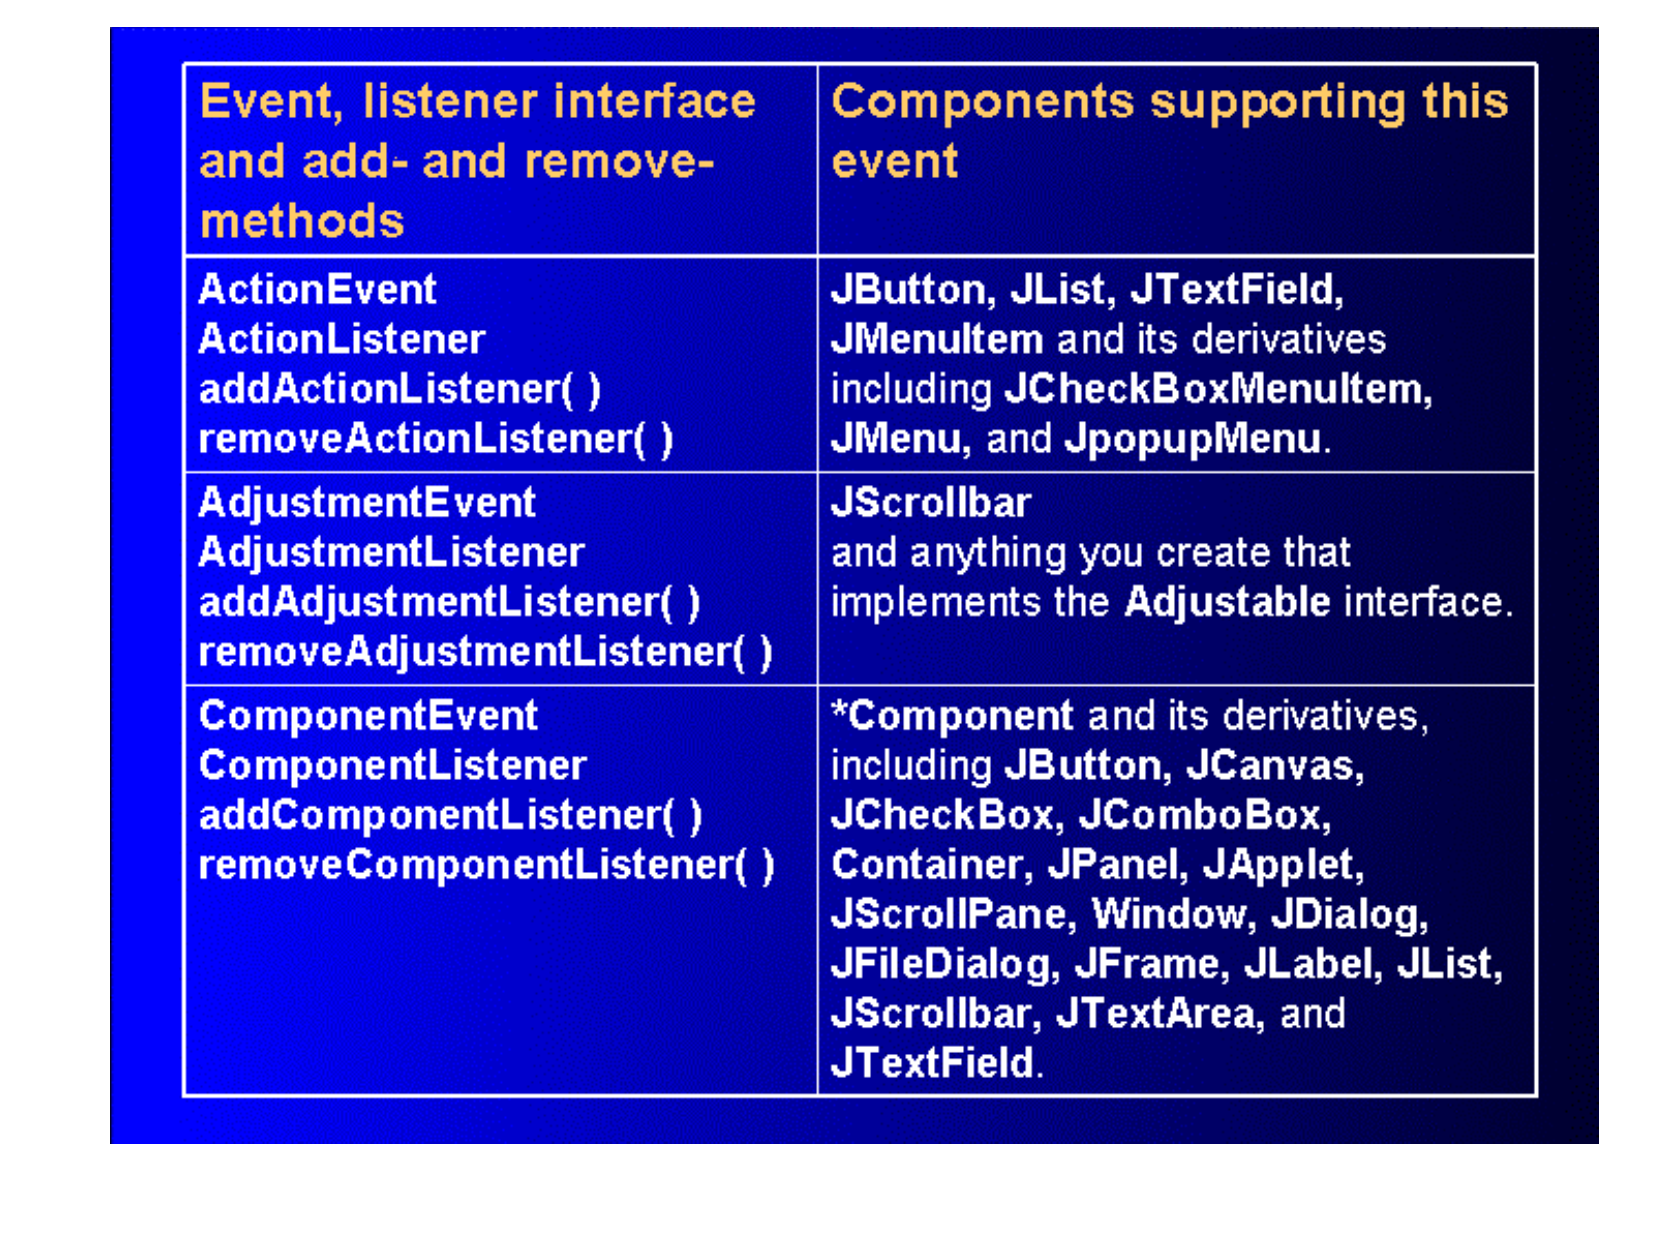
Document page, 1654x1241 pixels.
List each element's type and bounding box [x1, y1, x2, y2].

picture [110, 27, 1599, 1144]
